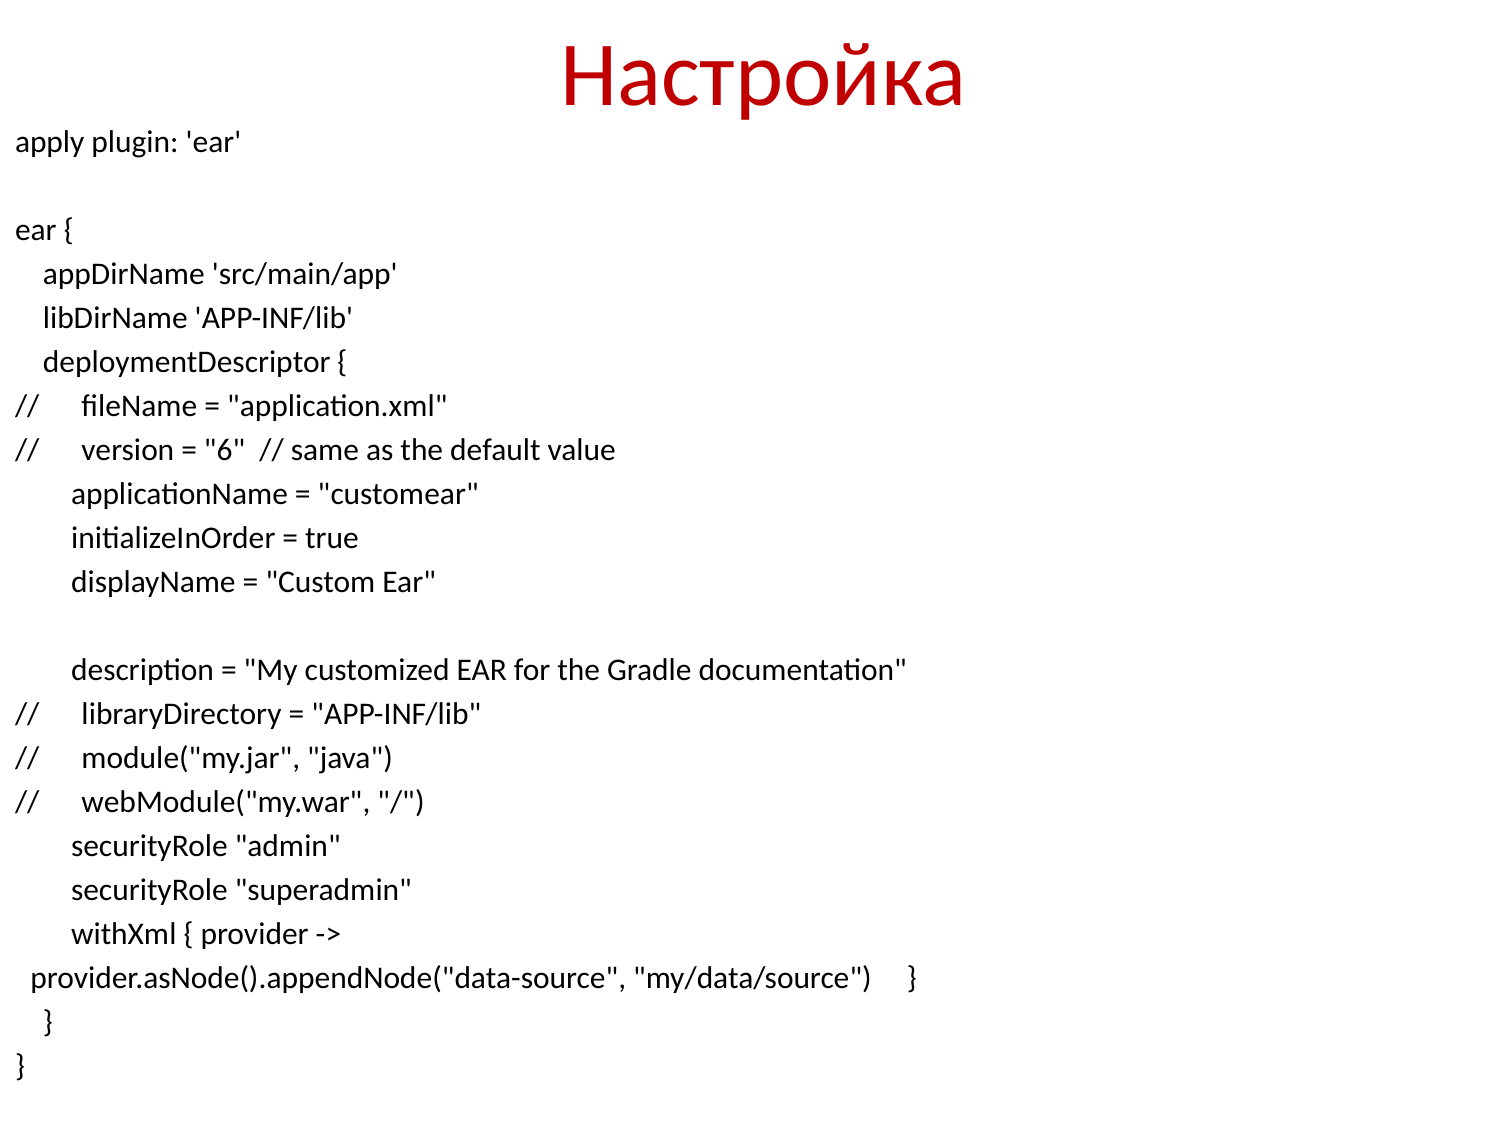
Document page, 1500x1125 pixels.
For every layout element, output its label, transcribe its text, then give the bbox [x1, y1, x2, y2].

title Настройка [88, 0, 1439, 113]
list apply plugin: 'ear' ear { appDirName 'src/main/app' libDirName 'APP-INF/lib' deploymentDescriptor { // fileName = "application.xml" // version = "6" // same as the default value applicationName = "customear" initializeInOrder = true displayName = "Custom Ear" description = "My customized EAR for the Gradle documentation" // libraryDirectory = "APP-INF/lib" // module("my.jar", "java") // webModule("my.war", "/") securityRole "admin" securityRole "superadmin" withXml { provider -> provider.asNode().appendNode("data-source", "my/data/source") } } } [0, 113, 1483, 1125]
